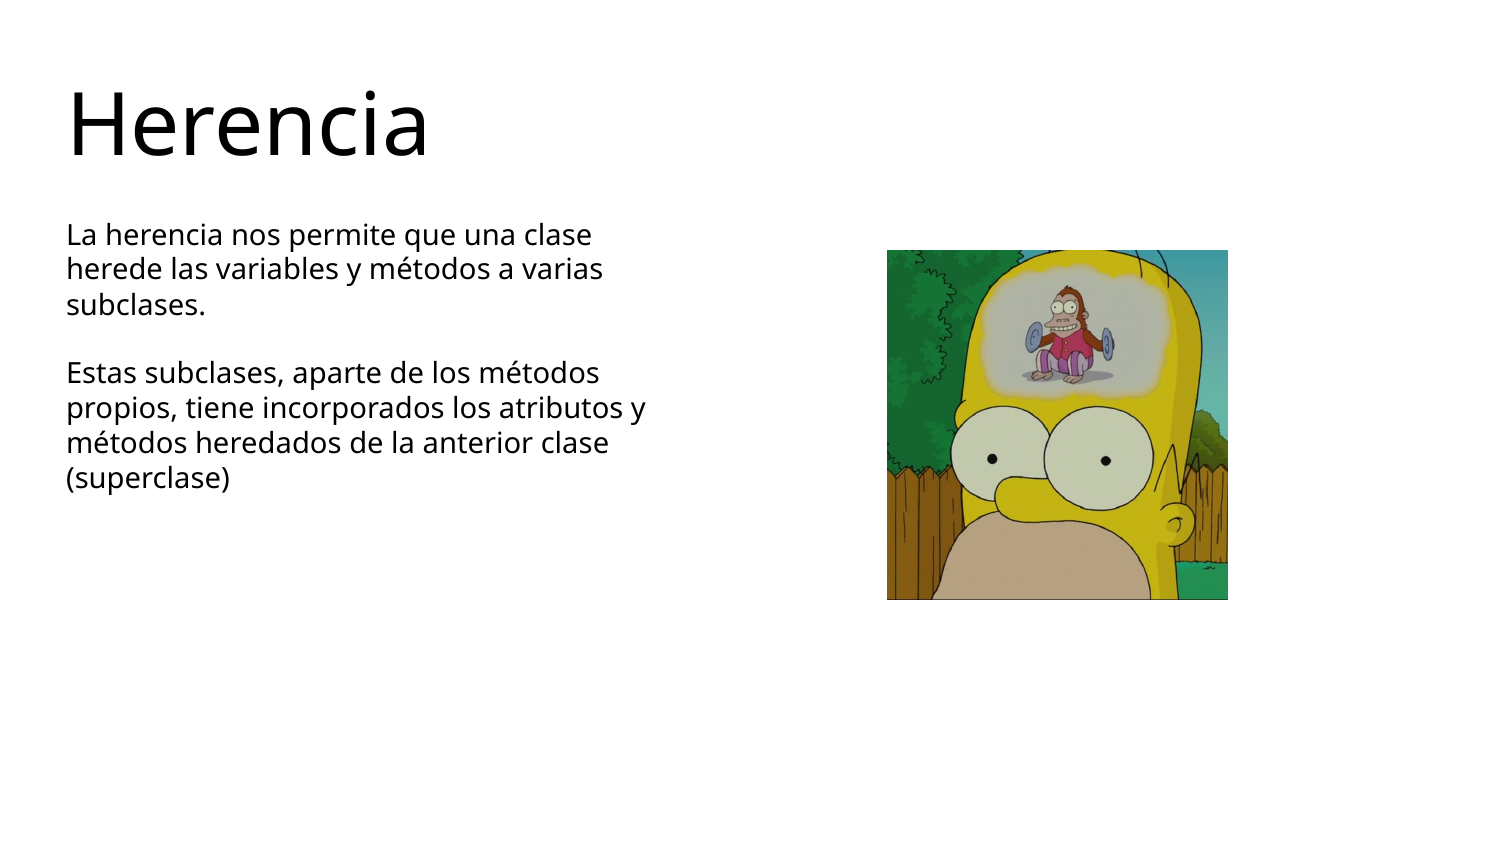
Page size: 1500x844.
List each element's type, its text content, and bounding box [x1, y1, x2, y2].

list La herencia nos permite que una clase herede las variables y métodos a varias subclases. Estas subclases, aparte de los métodos propios, tiene incorporados los atributos y métodos heredados de la anterior clase (superclase) [51, 200, 708, 752]
picture [887, 250, 1228, 600]
title Herencia [51, 51, 1449, 189]
